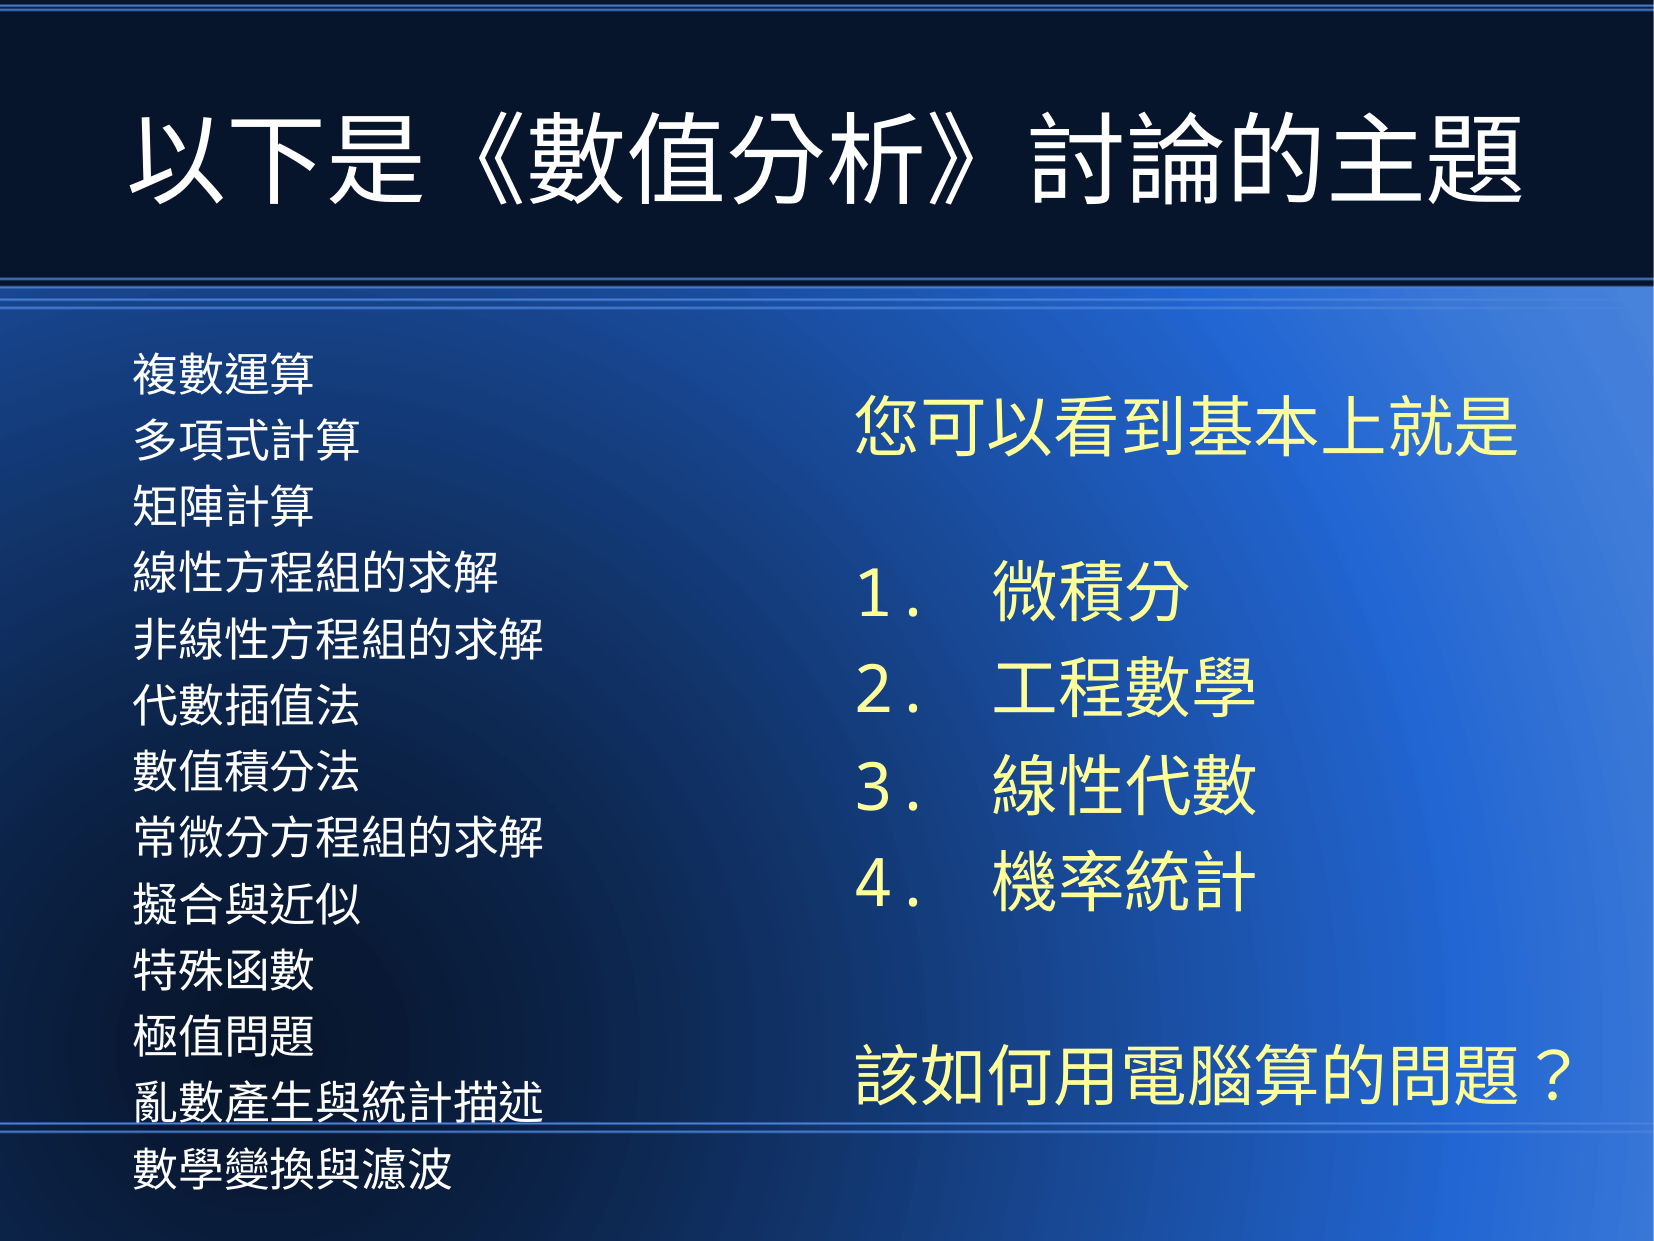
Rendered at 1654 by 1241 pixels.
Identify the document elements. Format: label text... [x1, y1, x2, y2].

text_box 複數運算 多項式計算 矩陣計算 線性方程組的求解 非線性方程組的求解 代數插值法 數值積分法 常微分方程組的求解 擬合與近似 特殊函數 極值問題 亂數產生與統計描述 數學變換與濾波 [118, 330, 1111, 1241]
text_box 您可以看到基本上就是 1. 微積分 2. 工程數學 3. 線性代數 4. 機率統計 該如何用電腦算的問題？ [838, 366, 1630, 1111]
picture [0, 0, 1654, 1241]
title 以下是《數值分析》討論的主題 [82, 49, 1571, 257]
